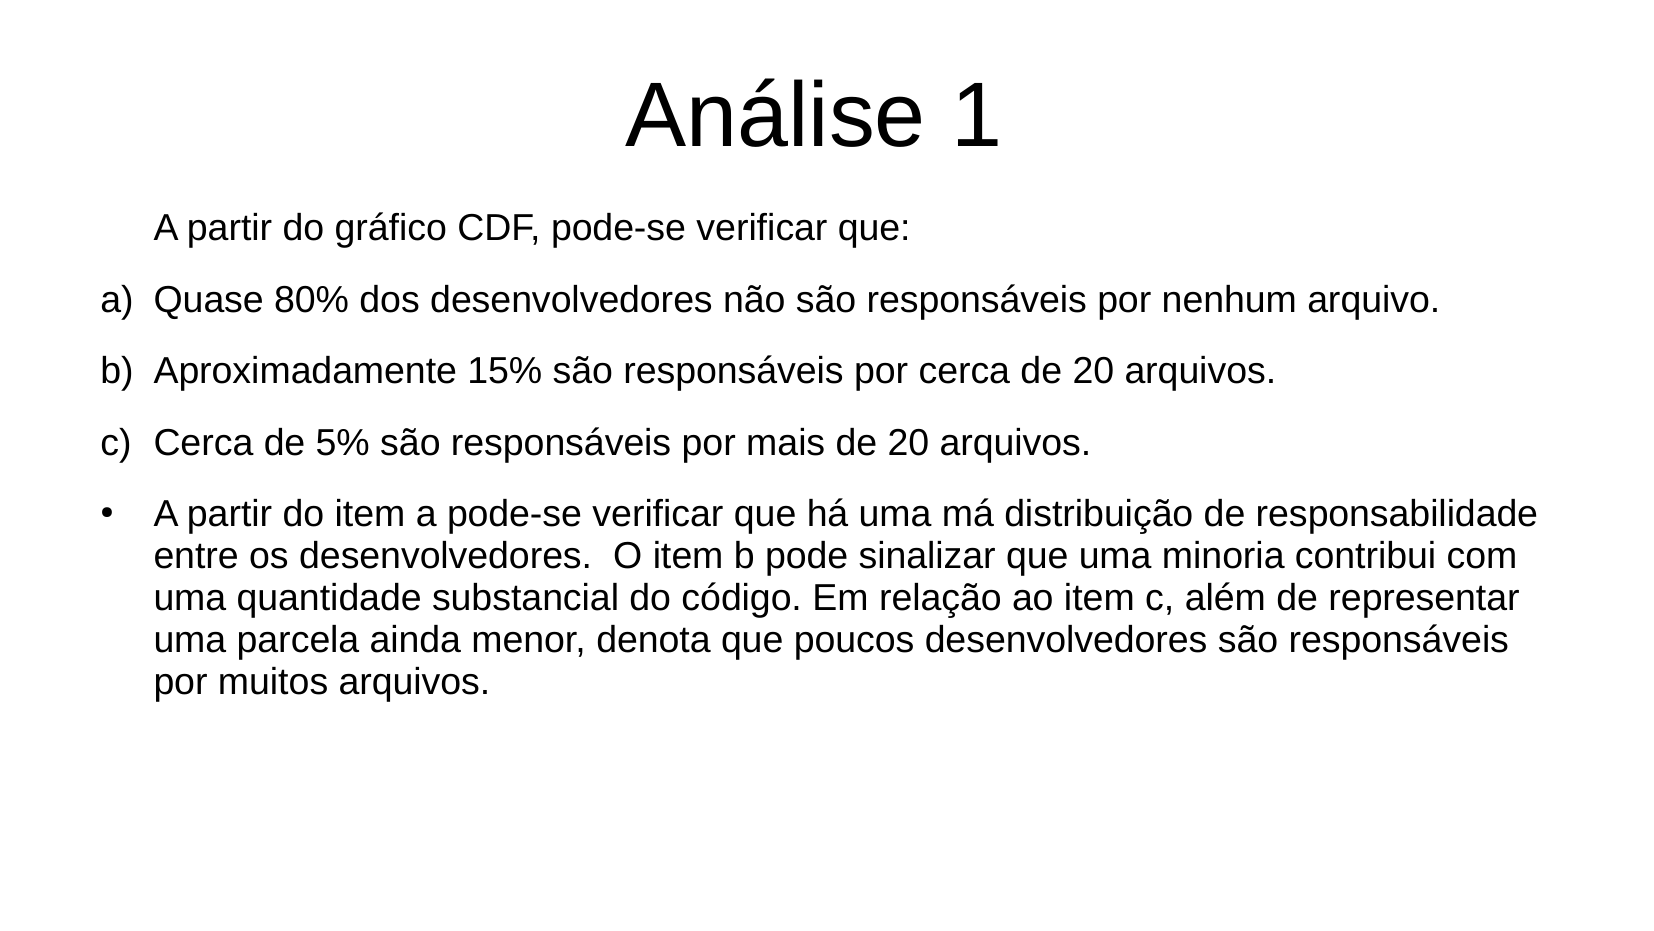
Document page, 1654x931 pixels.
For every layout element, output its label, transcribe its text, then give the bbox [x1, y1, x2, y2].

list A partir do gráfico CDF, pode-se verificar que: Quase 80% dos desenvolvedores não são responsáveis por nenhum arquivo. Aproximadamente 15% são responsáveis por cerca de 20 arquivos. Cerca de 5% são responsáveis por mais de 20 arquivos. A partir do item a pode-se verificar que há uma má distribuição de responsabilidade entre os desenvolvedores. O item b pode sinalizar que uma minoria contribui com uma quantidade substancial do código. Em relação ao item c, além de representar uma parcela ainda menor, denota que poucos desenvolvedores são responsáveis por muitos arquivos. [82, 206, 1571, 747]
title Análise 1 [82, 37, 1571, 193]
